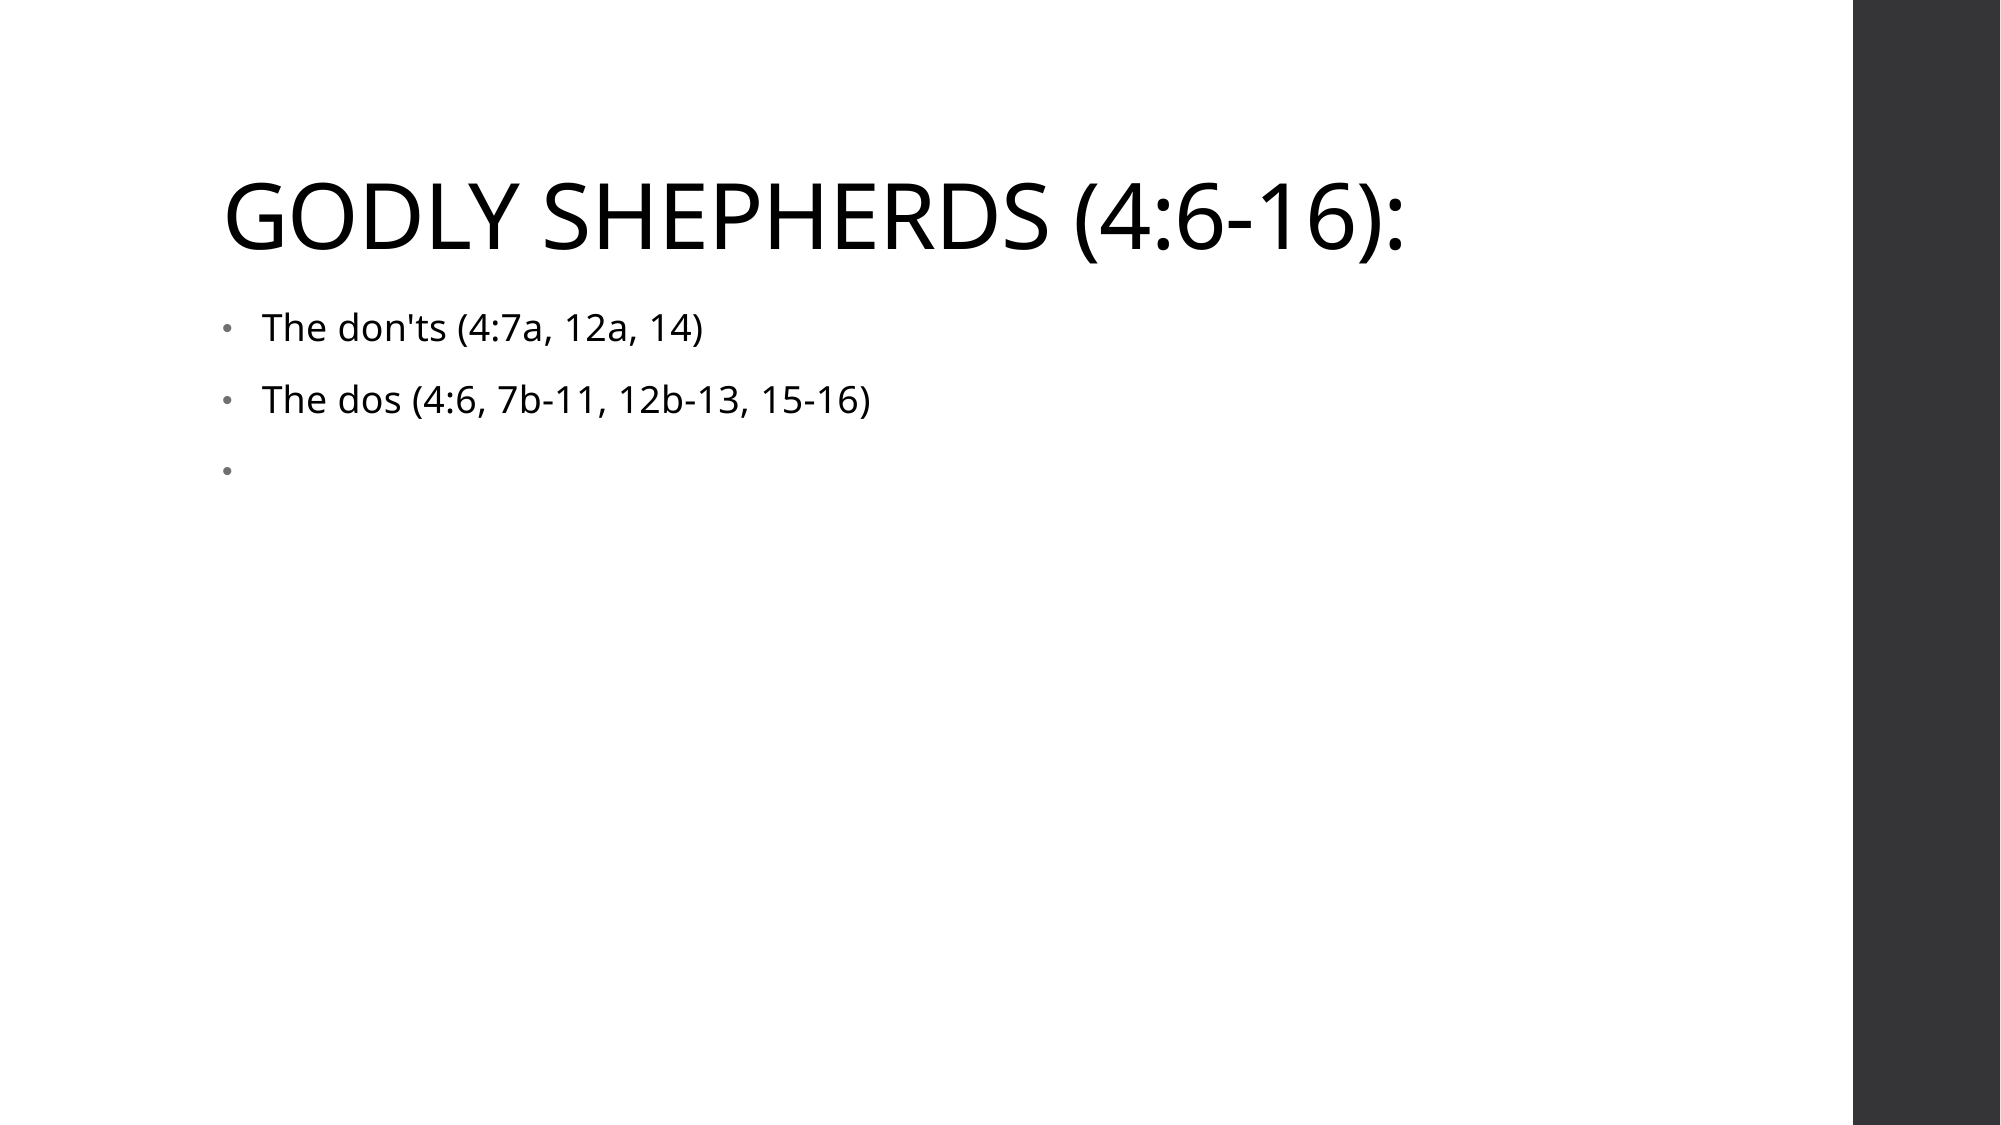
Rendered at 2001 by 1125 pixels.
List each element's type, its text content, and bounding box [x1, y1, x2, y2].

list The don'ts (4:7a, 12a, 14) The dos (4:6, 7b-11, 12b-13, 15-16) [206, 299, 1617, 1014]
title GODLY SHEPHERDS (4:6-16): [206, 60, 1797, 278]
